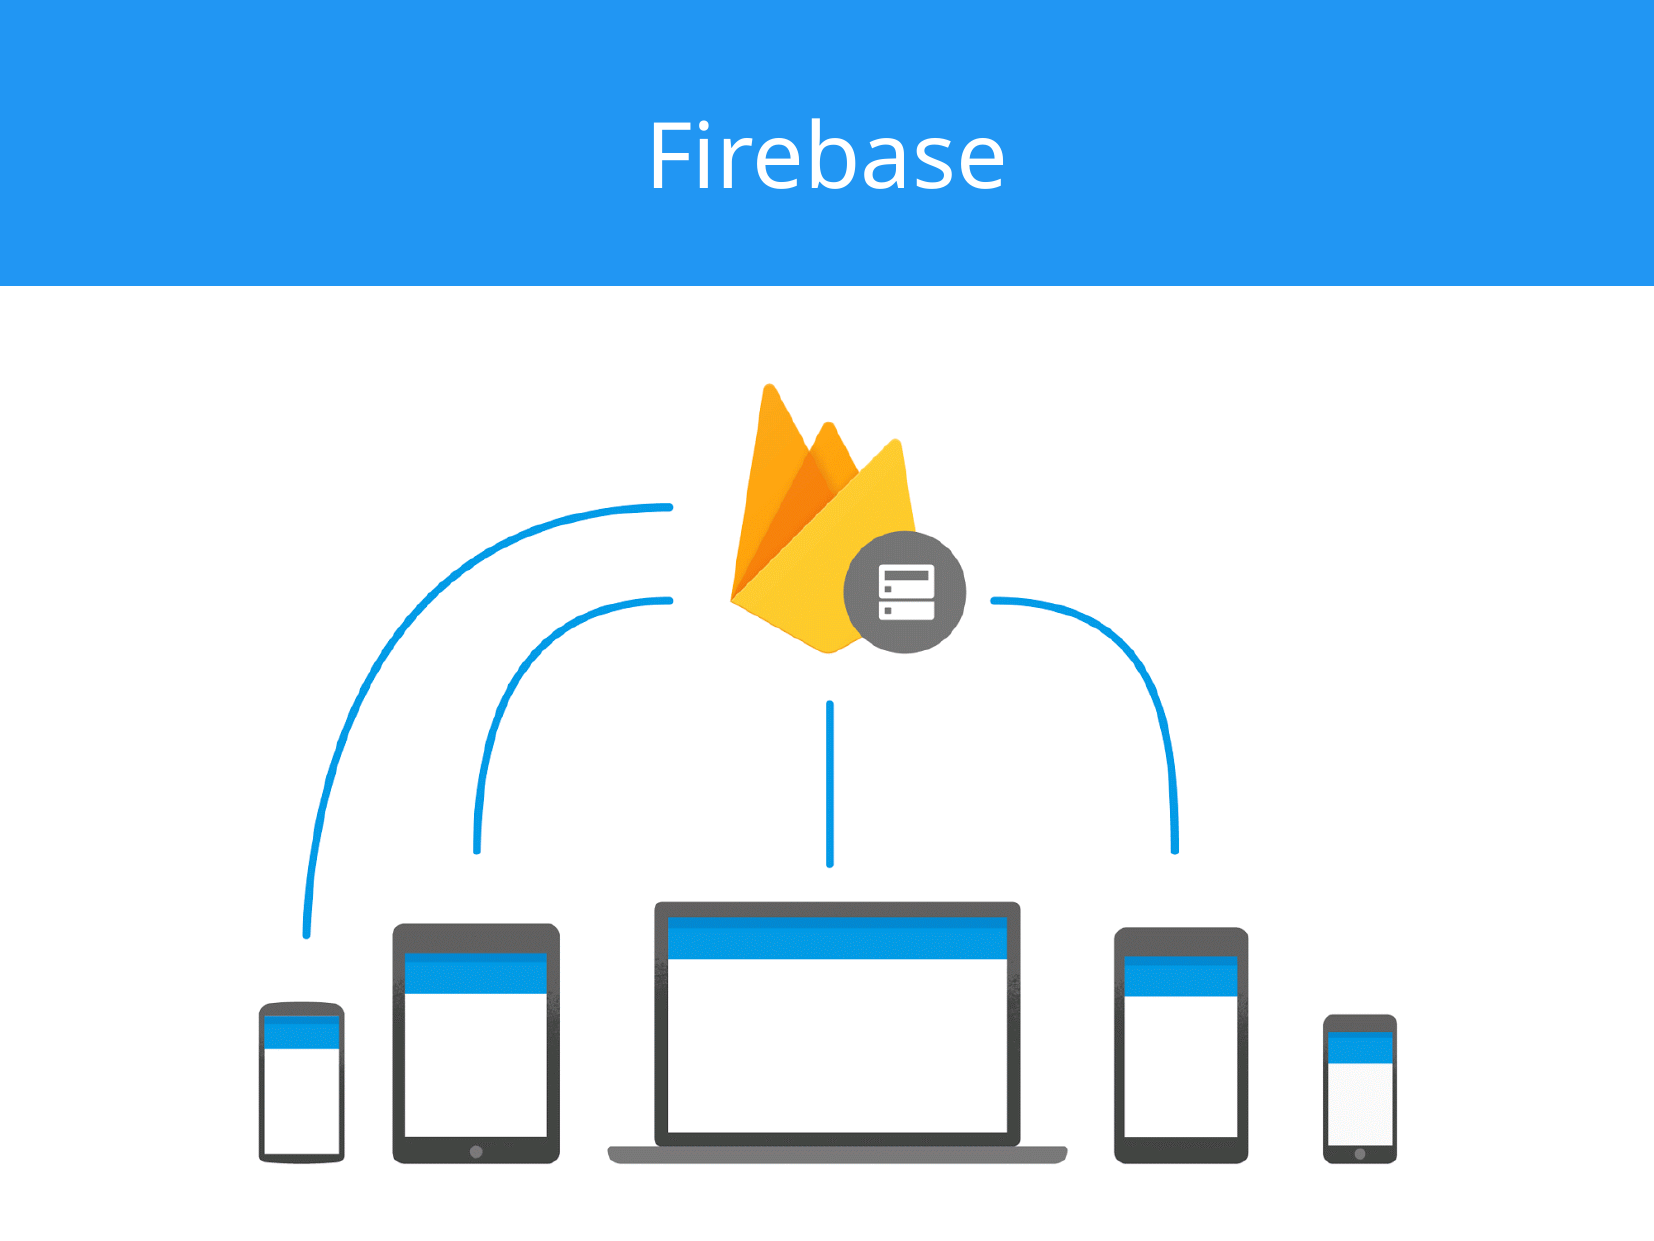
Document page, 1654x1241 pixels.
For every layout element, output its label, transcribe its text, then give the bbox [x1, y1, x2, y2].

picture [188, 298, 1465, 1217]
title Firebase [82, 49, 1571, 257]
